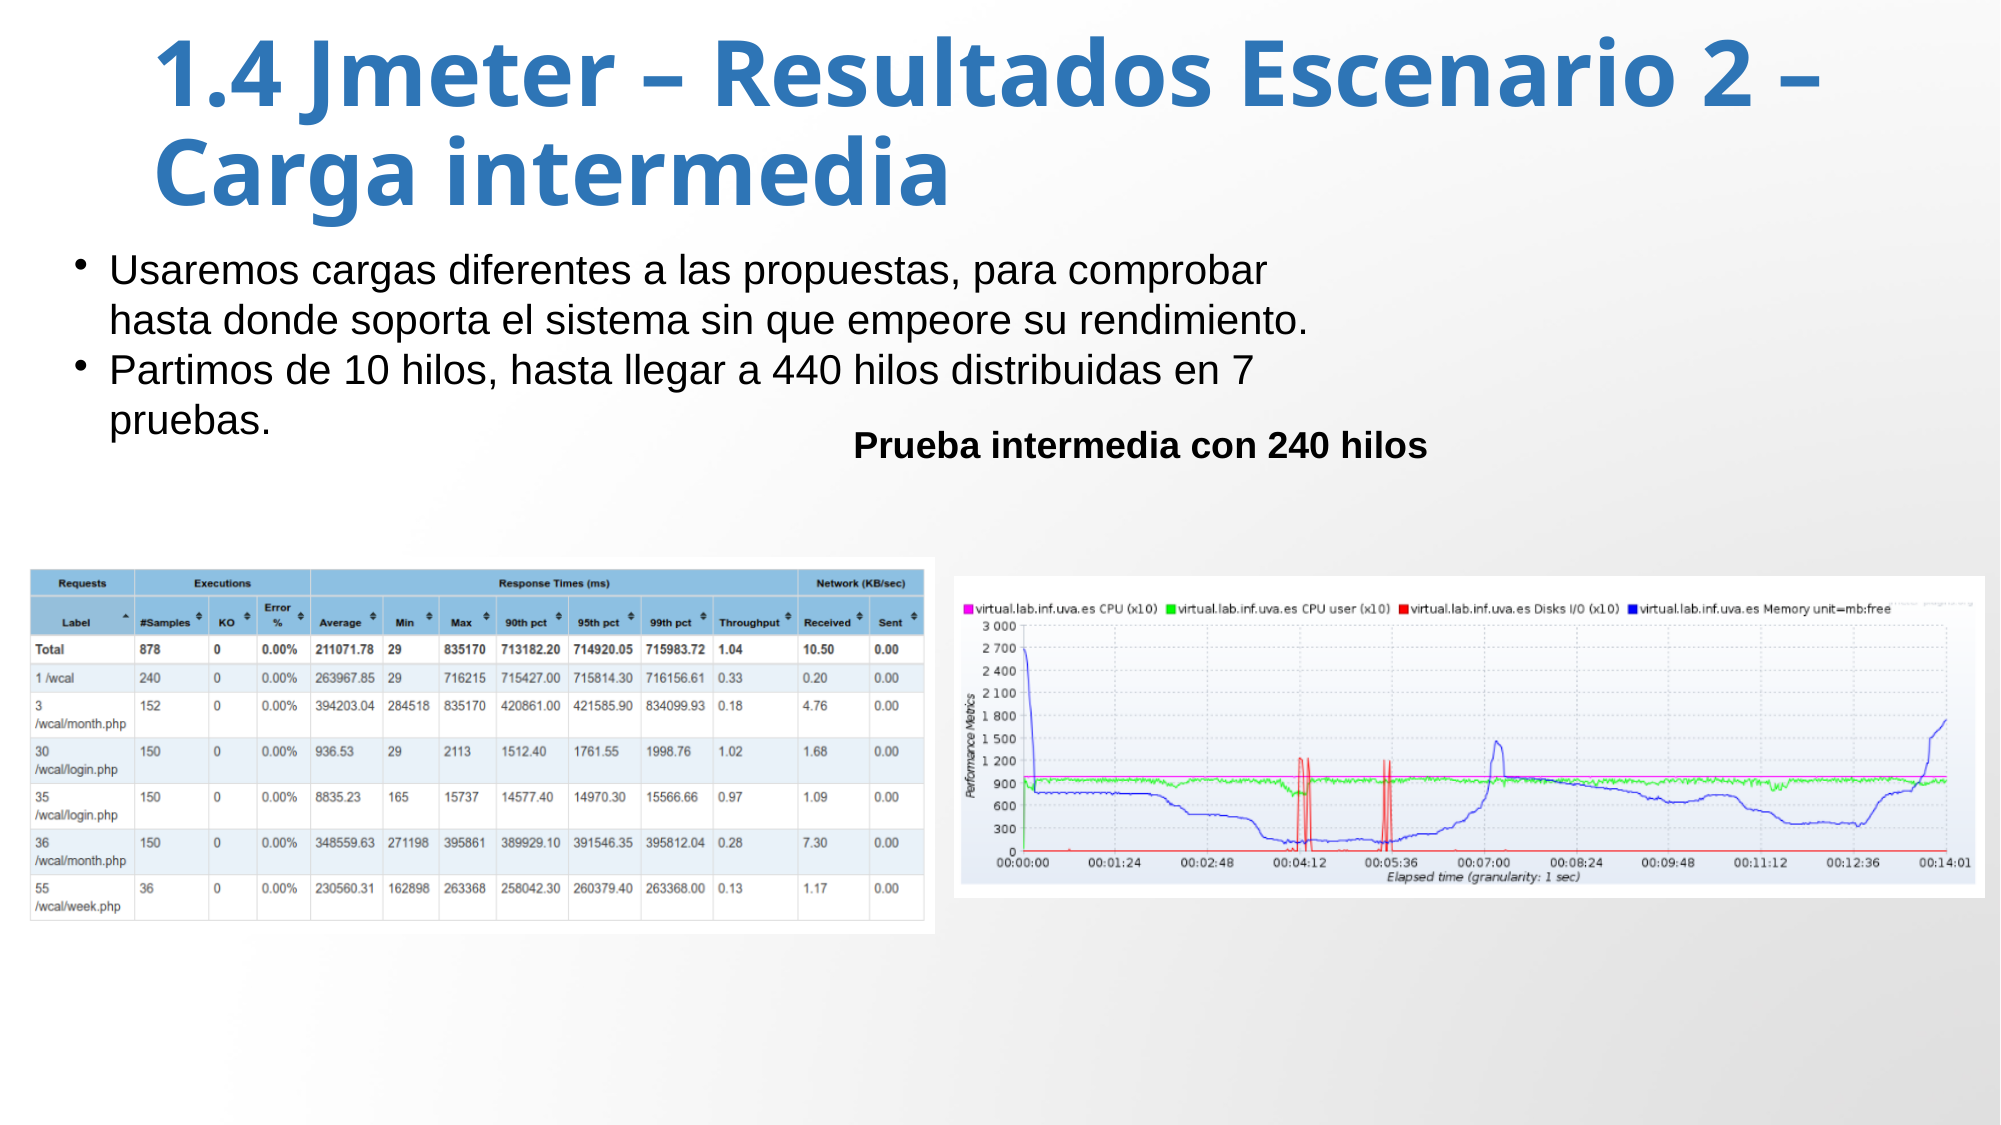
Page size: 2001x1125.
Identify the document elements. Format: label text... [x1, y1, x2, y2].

text_box Usaremos cargas diferentes a las propuestas, para comprobar hasta donde soporta el sistema sin que empeore su rendimiento. Partimos de 10 hilos, hasta llegar a 440 hilos distribuidas en 7 pruebas. [59, 235, 1370, 436]
text_box Prueba intermedia con 240 hilos [838, 413, 1524, 508]
text_box 1.4 Jmeter – Resultados Escenario 2 – Carga intermedia [137, 17, 1863, 236]
picture [0, 0, 2001, 1125]
